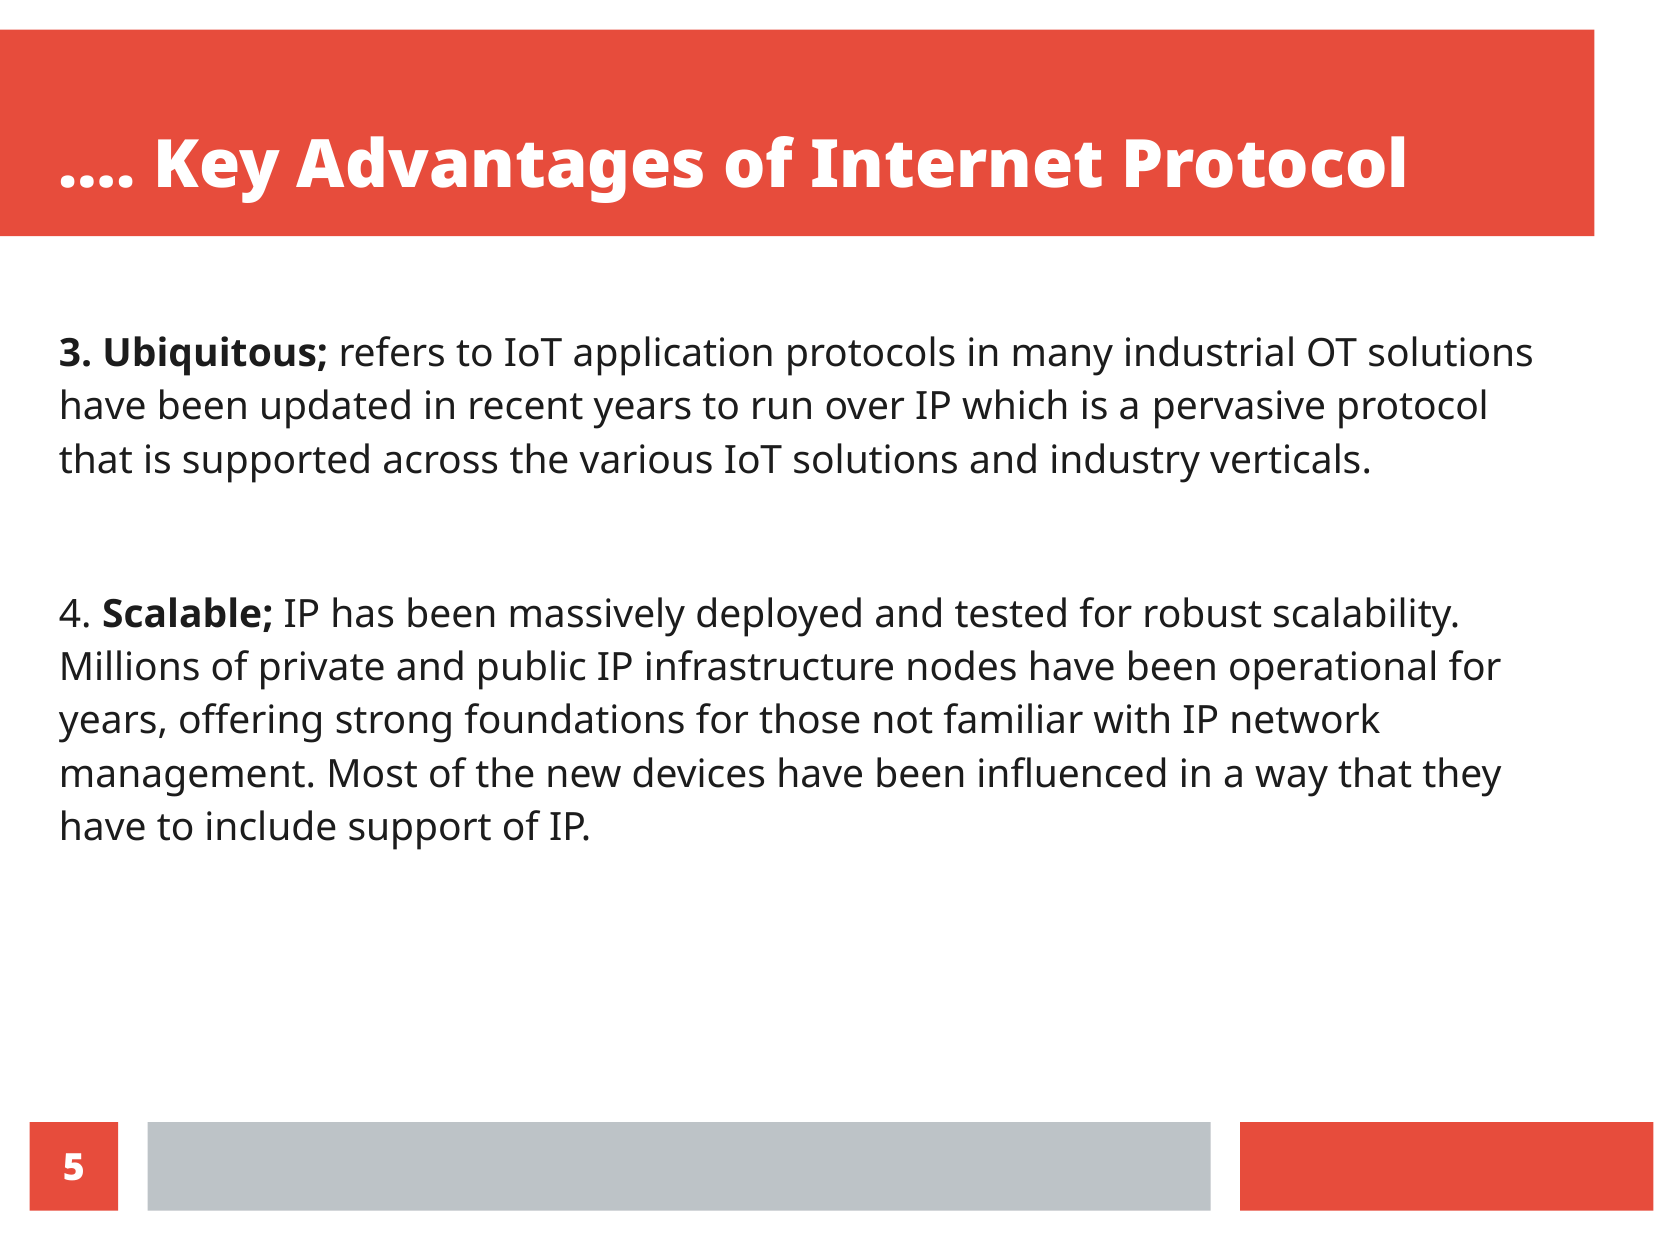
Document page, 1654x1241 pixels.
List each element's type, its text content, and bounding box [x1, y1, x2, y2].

list 3. Ubiquitous; refers to IoT application protocols in many industrial OT solutions have been updated in recent years to run over IP which is a pervasive protocol that is supported across the various IoT solutions and industry verticals. 4. Scalable; IP has been massively deployed and tested for robust scalability. Millions of private and public IP infrastructure nodes have been operational for years, offering strong foundations for those not familiar with IP network management. Most of the new devices have been influenced in a way that they have to include support of IP. [59, 324, 1565, 1093]
title …. Key Advantages of Internet Protocol [59, 59, 1595, 207]
